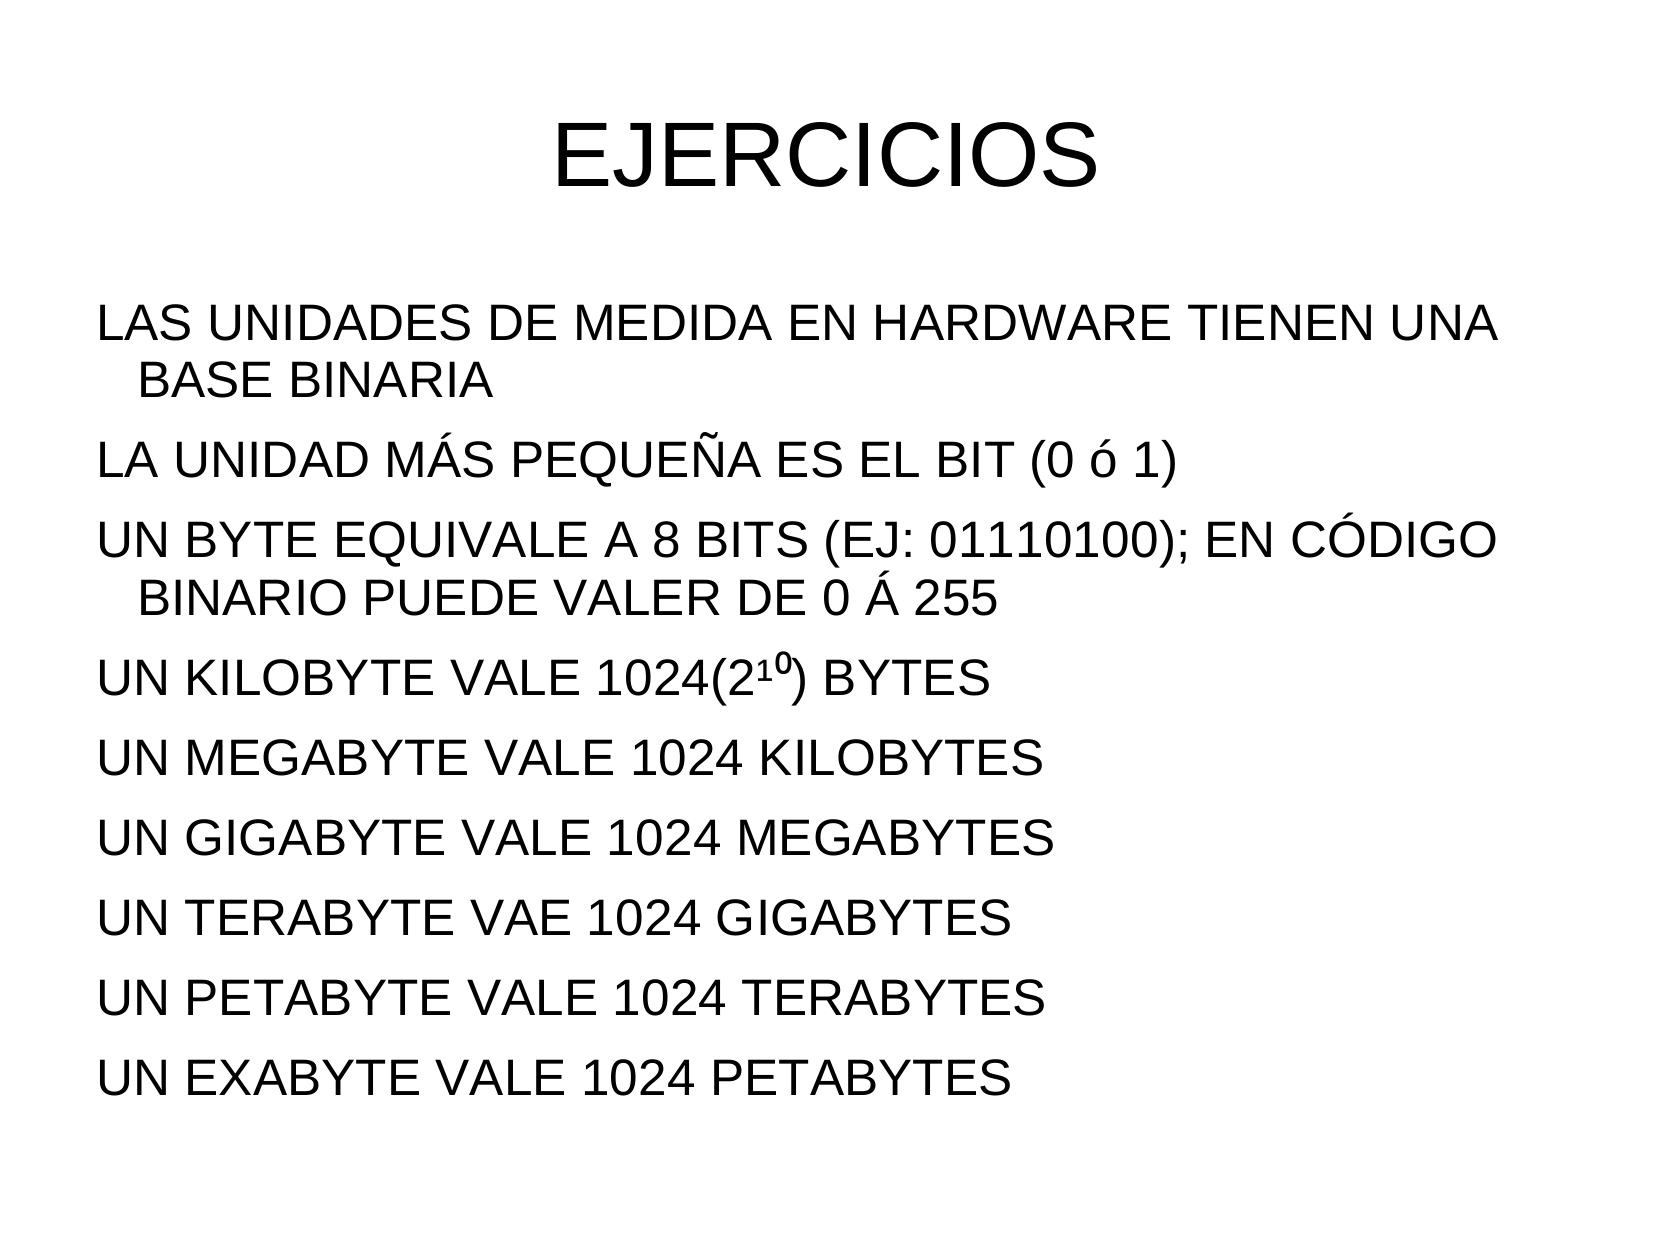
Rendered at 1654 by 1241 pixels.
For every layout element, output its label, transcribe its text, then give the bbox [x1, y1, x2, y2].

title EJERCICIOS [82, 56, 1571, 249]
list LAS UNIDADES DE MEDIDA EN HARDWARE TIENEN UNA BASE BINARIA LA UNIDAD MÁS PEQUEÑA ES EL BIT (0 ó 1) UN BYTE EQUIVALE A 8 BITS (EJ: 01110100); EN CÓDIGO BINARIO PUEDE VALER DE 0 Á 255 UN KILOBYTE VALE 1024(2¹⁰) BYTES UN MEGABYTE VALE 1024 KILOBYTES UN GIGABYTE VALE 1024 MEGABYTES UN TERABYTE VAE 1024 GIGABYTES UN PETABYTE VALE 1024 TERABYTES UN EXABYTE VALE 1024 PETABYTES [82, 290, 1571, 1109]
